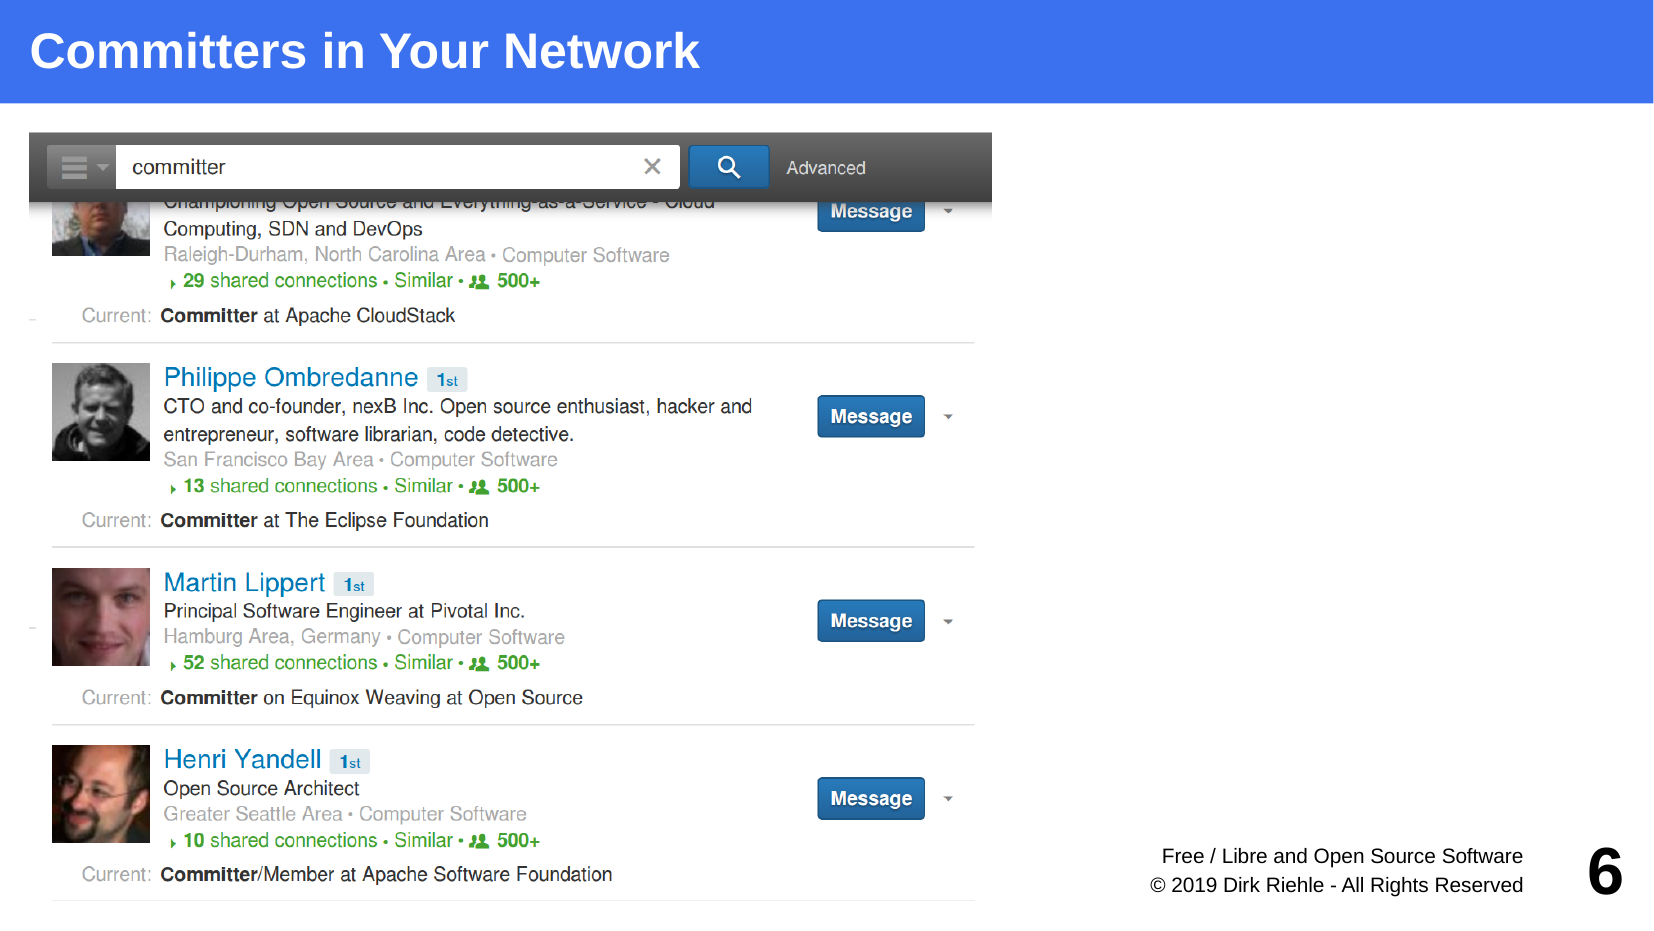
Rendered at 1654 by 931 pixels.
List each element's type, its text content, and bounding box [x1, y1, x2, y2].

title Committers in Your Network [0, 0, 1654, 104]
picture [29, 132, 992, 901]
